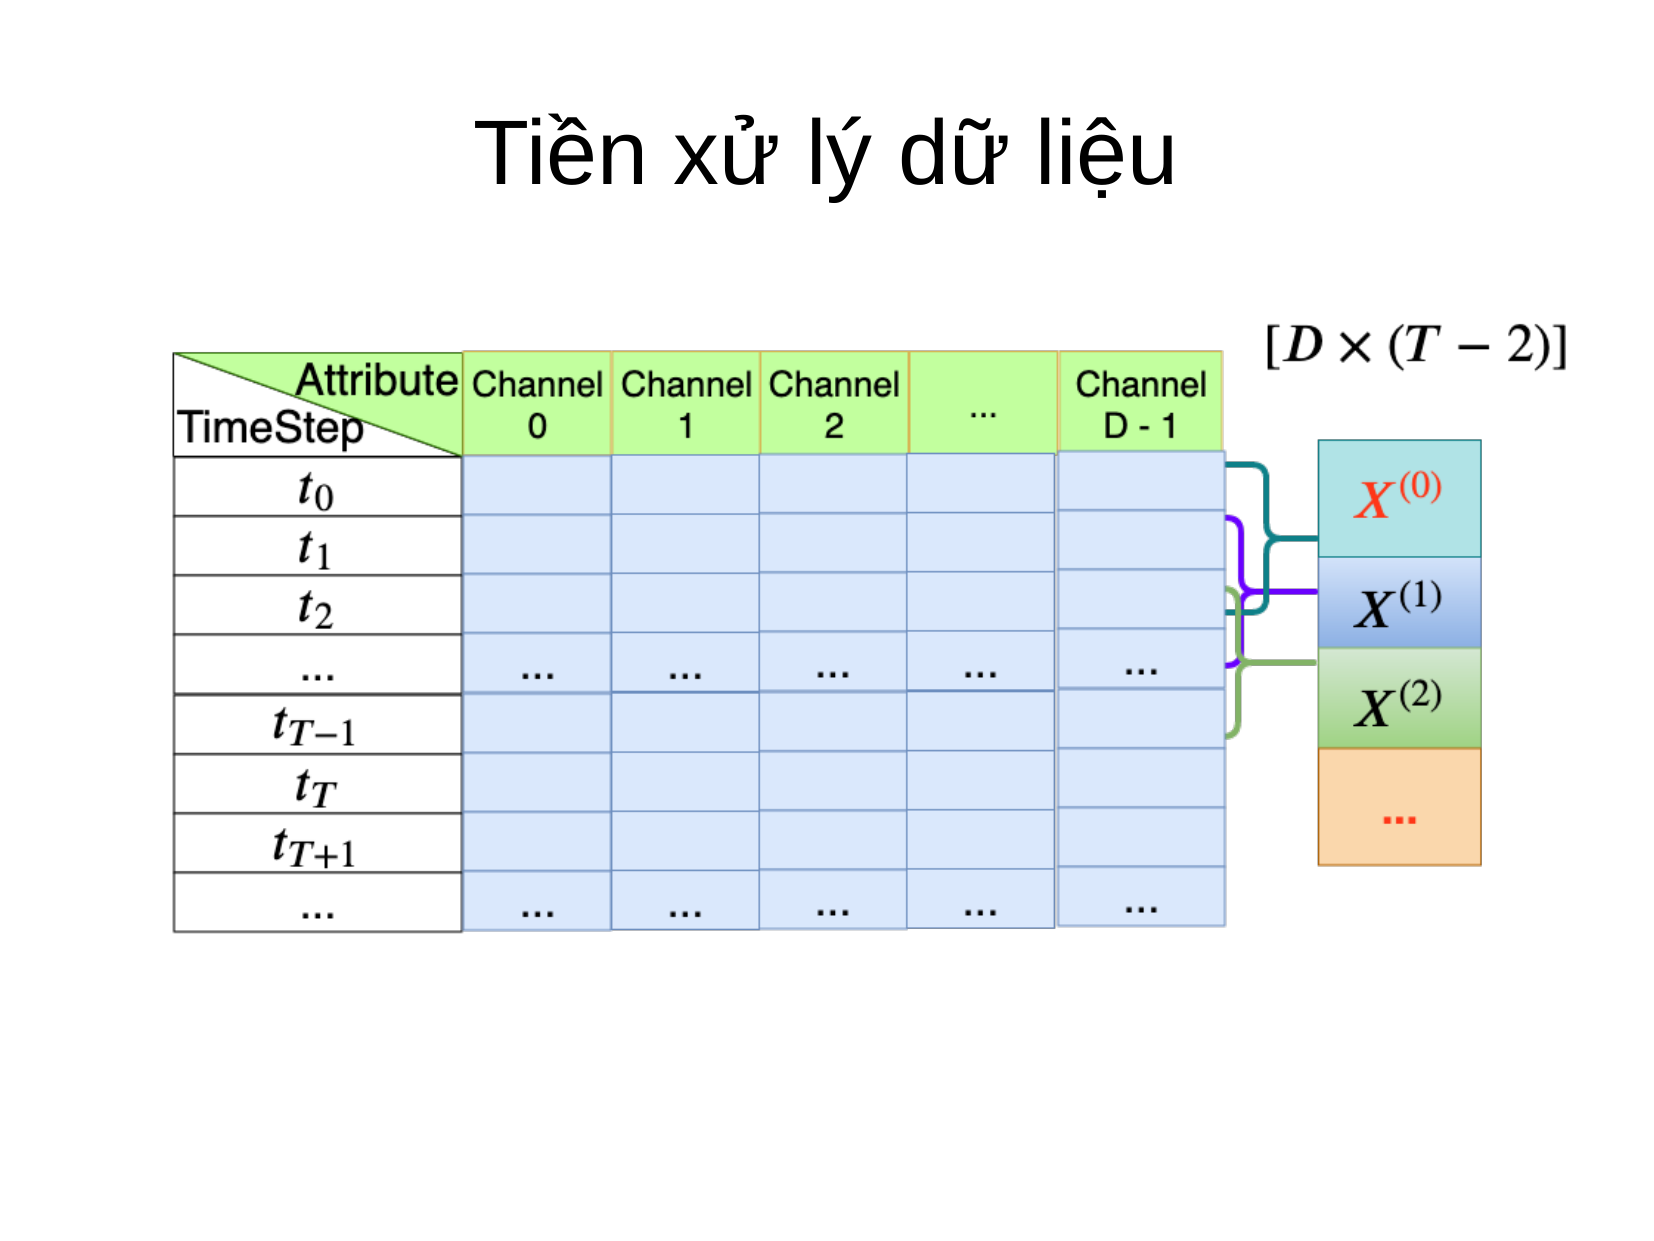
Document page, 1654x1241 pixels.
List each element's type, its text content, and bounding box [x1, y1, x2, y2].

title Tiền xử lý dữ liệu [82, 49, 1571, 257]
picture [0, 315, 1654, 1204]
